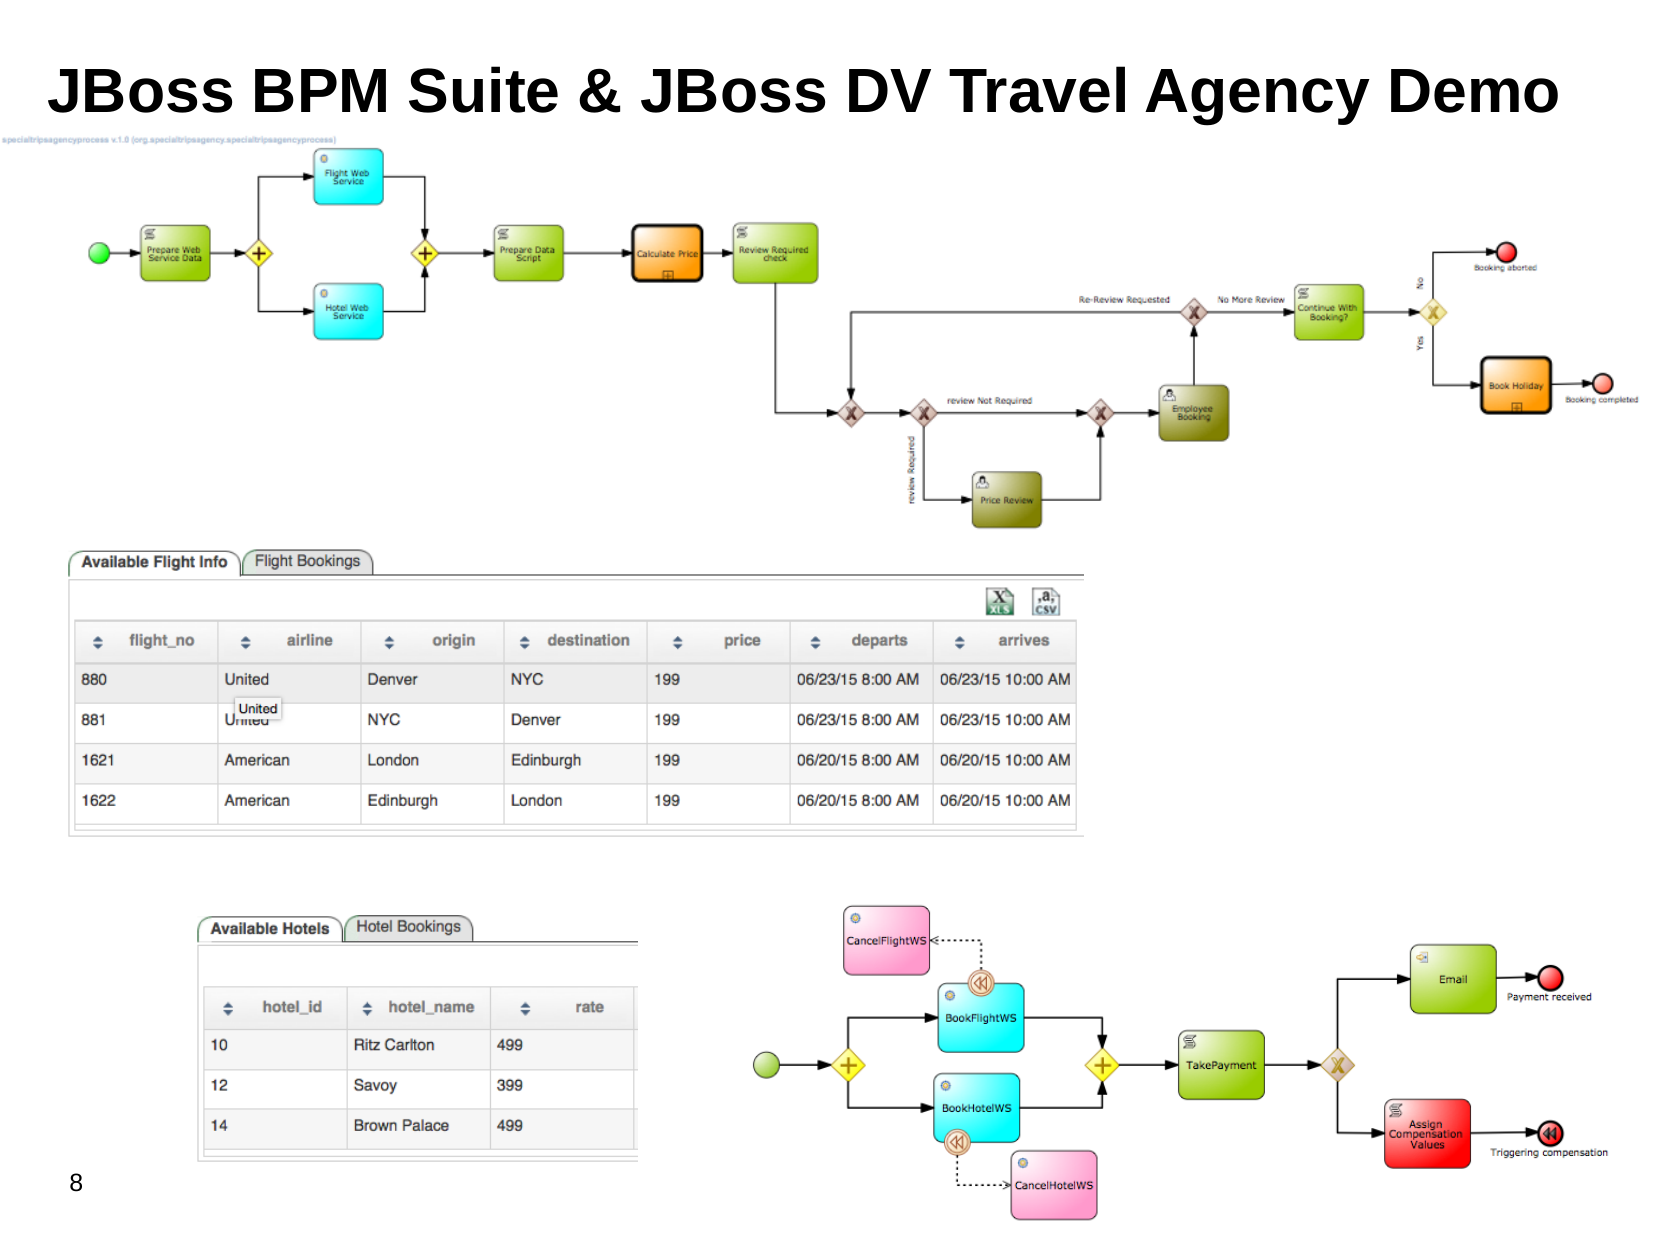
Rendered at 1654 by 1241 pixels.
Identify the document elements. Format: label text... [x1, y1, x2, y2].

picture [0, 132, 1654, 1241]
picture [188, 914, 638, 1163]
title JBoss BPM Suite & JBoss DV Travel Agency Demo [47, 8, 1619, 132]
